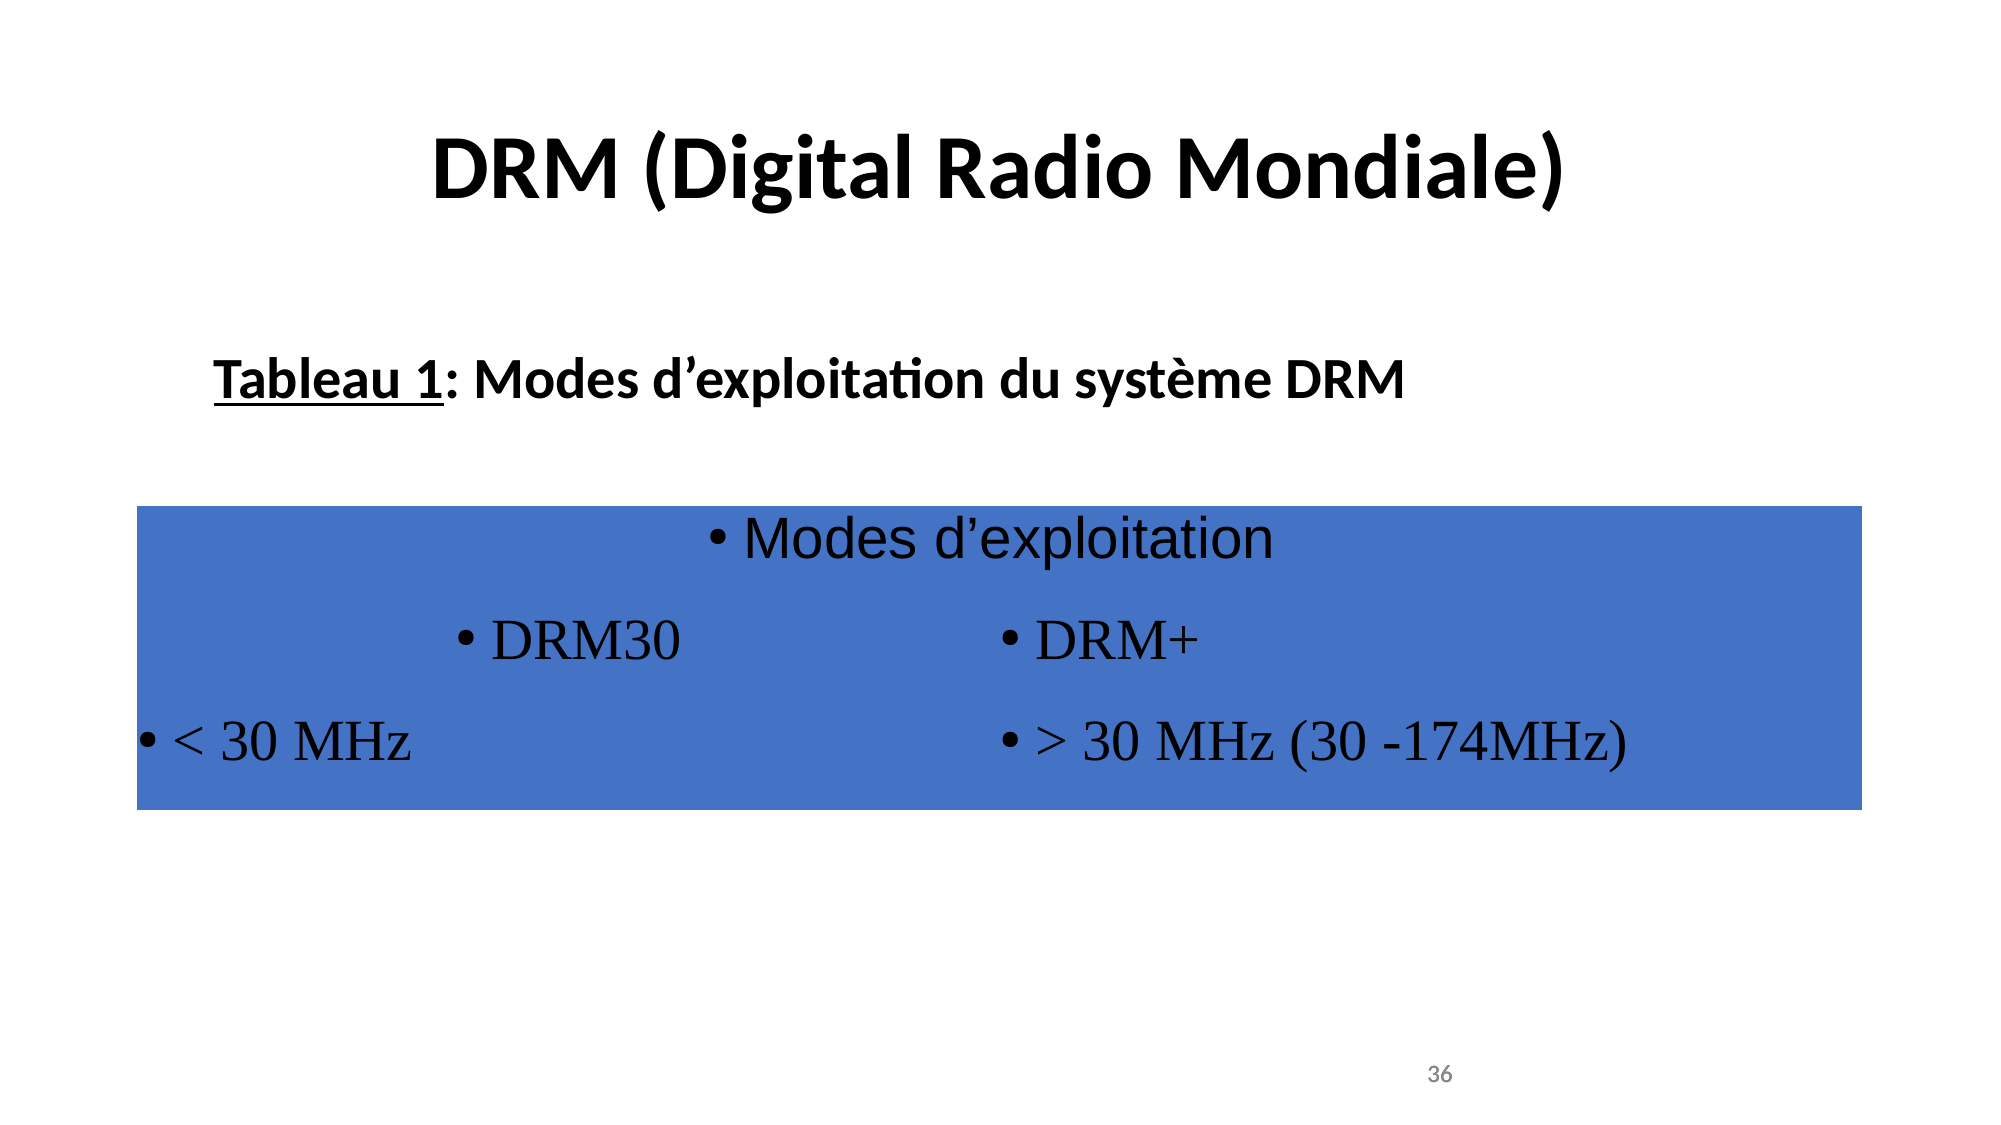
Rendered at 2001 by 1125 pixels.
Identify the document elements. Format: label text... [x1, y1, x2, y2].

table_cell DRM+ [1000, 607, 1862, 709]
table_cell < 30 MHz [137, 709, 1000, 810]
table_header Modes d’exploitation [137, 506, 1862, 607]
table_cell DRM30 [137, 607, 1000, 709]
table_cell > 30 MHz (30 -174MHz) [1000, 709, 1862, 810]
text_box [1412, 1042, 1863, 1103]
title DRM (Digital Radio Mondiale) [137, 59, 1863, 278]
text_box Tableau 1: Modes d’exploitation du système DRM [198, 333, 1450, 419]
